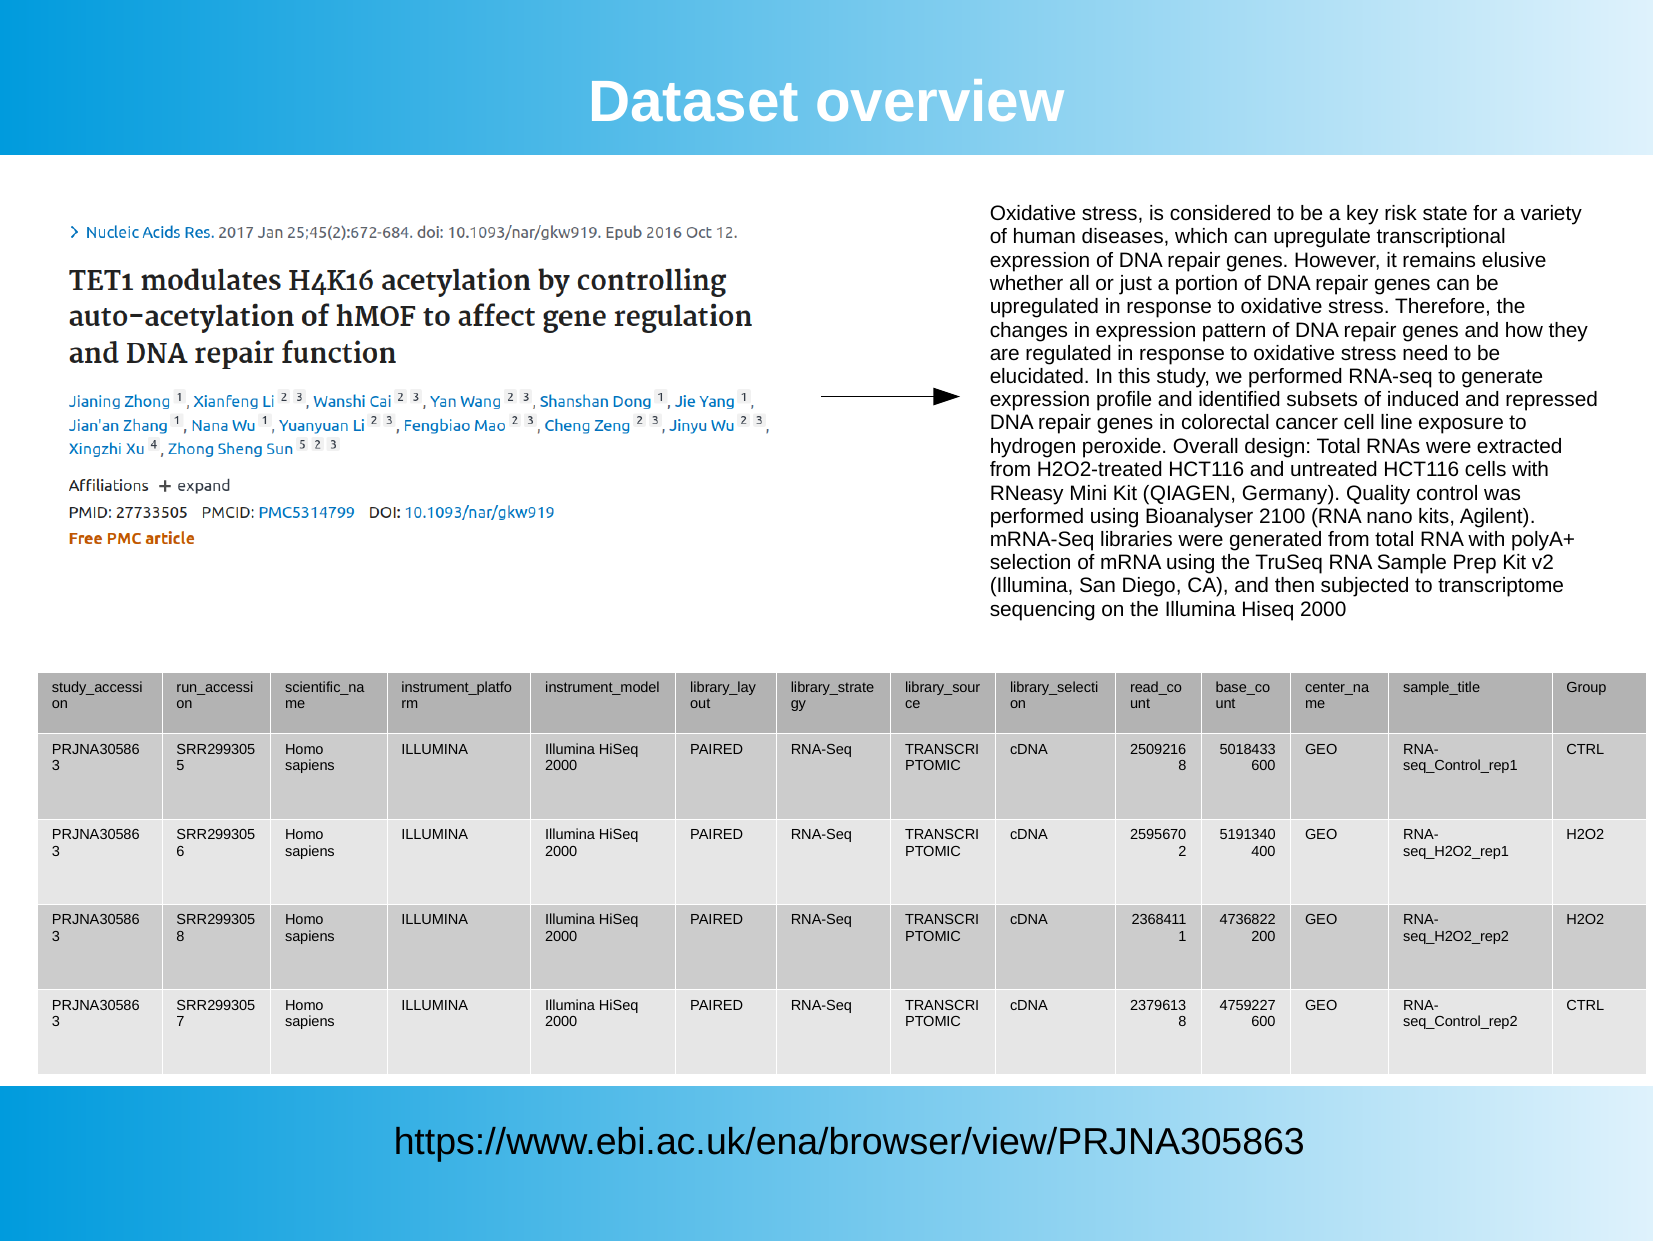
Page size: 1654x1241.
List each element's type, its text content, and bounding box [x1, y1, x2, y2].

table_cell H2O2 [1553, 820, 1646, 904]
table_cell cDNA [996, 990, 1115, 1074]
table_cell RNA-seq_H2O2_rep1 [1389, 820, 1552, 904]
table_cell PRJNA305863 [38, 734, 162, 819]
table_cell TRANSCRIPTOMIC [891, 734, 995, 819]
table_cell RNA-seq_Control_rep1 [1389, 734, 1552, 819]
table_cell Illumina HiSeq 2000 [531, 734, 675, 819]
table_header study_accession [38, 673, 162, 733]
table_header center_name [1291, 673, 1388, 733]
table_cell SRR2993058 [163, 905, 270, 989]
title Dataset overview [82, 49, 1571, 155]
table_cell 4736822200 [1202, 905, 1290, 989]
table_cell RNA-Seq [777, 905, 890, 989]
table_cell PAIRED [676, 820, 776, 904]
table_cell RNA-Seq [777, 734, 890, 819]
table_cell RNA-seq_H2O2_rep2 [1389, 905, 1552, 989]
table_cell CTRL [1553, 990, 1646, 1074]
table_cell PAIRED [676, 990, 776, 1074]
table_cell Illumina HiSeq 2000 [531, 905, 675, 989]
table_cell CTRL [1553, 734, 1646, 819]
table_header instrument_model [531, 673, 675, 733]
table_cell RNA-seq_Control_rep2 [1389, 990, 1552, 1074]
table_cell GEO [1291, 734, 1388, 819]
table_cell 23684111 [1116, 905, 1201, 989]
table_cell Homo sapiens [271, 905, 387, 989]
table_header read_count [1116, 673, 1201, 733]
table_cell Homo sapiens [271, 820, 387, 904]
table_cell 25956702 [1116, 820, 1201, 904]
table_cell ILLUMINA [388, 820, 530, 904]
table_header scientific_name [271, 673, 387, 733]
table_cell RNA-Seq [777, 820, 890, 904]
table_cell ILLUMINA [388, 734, 530, 819]
table_cell TRANSCRIPTOMIC [891, 905, 995, 989]
table_cell PRJNA305863 [38, 905, 162, 989]
table_header sample_title [1389, 673, 1552, 733]
table_header run_accession [163, 673, 270, 733]
table_header instrument_platform [388, 673, 530, 733]
table_cell SRR2993055 [163, 734, 270, 819]
table_cell GEO [1291, 905, 1388, 989]
table_cell cDNA [996, 820, 1115, 904]
table_cell 25092168 [1116, 734, 1201, 819]
table_cell H2O2 [1553, 905, 1646, 989]
table_cell Homo sapiens [271, 734, 387, 819]
table_cell SRR2993057 [163, 990, 270, 1074]
table_cell Homo sapiens [271, 990, 387, 1074]
table_cell TRANSCRIPTOMIC [891, 820, 995, 904]
table_cell Illumina HiSeq 2000 [531, 820, 675, 904]
table_cell cDNA [996, 905, 1115, 989]
table_cell PRJNA305863 [38, 820, 162, 904]
table_cell ILLUMINA [388, 990, 530, 1074]
table_header base_count [1202, 673, 1290, 733]
table_cell SRR2993056 [163, 820, 270, 904]
table_header library_strategy [777, 673, 890, 733]
table_cell 5018433600 [1202, 734, 1290, 819]
table_cell Illumina HiSeq 2000 [531, 990, 675, 1074]
table_cell PAIRED [676, 734, 776, 819]
table_header library_layout [676, 673, 776, 733]
text_box Oxidative stress, is considered to be a key risk state for a variety of human diseases, which can upregulate transcriptional expression of DNA repair genes. However, it remains elusive whether all or just a portion of DNA repair genes can be upregulated in response to oxidative stress. Therefore, the changes in expression pattern of DNA repair genes and how they are regulated in response to oxidative stress need to be elucidated. In this study, we performed RNA-seq to generate expression profile and identified subsets of induced and repressed DNA repair genes in colorectal cancer cell line exposure to hydrogen peroxide. Overall design: Total RNAs were extracted from H2O2-treated HCT116 and untreated HCT116 cells with RNeasy Mini Kit (QIAGEN, Germany). Quality control was performed using Bioanalyser 2100 (RNA nano kits, Agilent). mRNA-Seq libraries were generated from total RNA with polyA+ selection of mRNA using the TruSeq RNA Sample Prep Kit v2 (Illumina, San Diego, CA), and then subjected to transcriptome sequencing on the Illumina Hiseq 2000 [975, 194, 1617, 631]
table_cell GEO [1291, 990, 1388, 1074]
table_header library_source [891, 673, 995, 733]
table_cell TRANSCRIPTOMIC [891, 990, 995, 1074]
table_cell 23796138 [1116, 990, 1201, 1074]
table_cell GEO [1291, 820, 1388, 904]
table_cell 5191340400 [1202, 820, 1290, 904]
table_cell PRJNA305863 [38, 990, 162, 1074]
table_cell cDNA [996, 734, 1115, 819]
table_cell RNA-Seq [777, 990, 890, 1074]
table_cell PAIRED [676, 905, 776, 989]
table_header library_selection [996, 673, 1115, 733]
text_box https://www.ebi.ac.uk/ena/browser/view/PRJNA305863 [379, 1113, 1321, 1171]
table_cell ILLUMINA [388, 905, 530, 989]
table_cell 4759227600 [1202, 990, 1290, 1074]
table_header Group [1553, 673, 1646, 733]
picture [60, 209, 781, 553]
